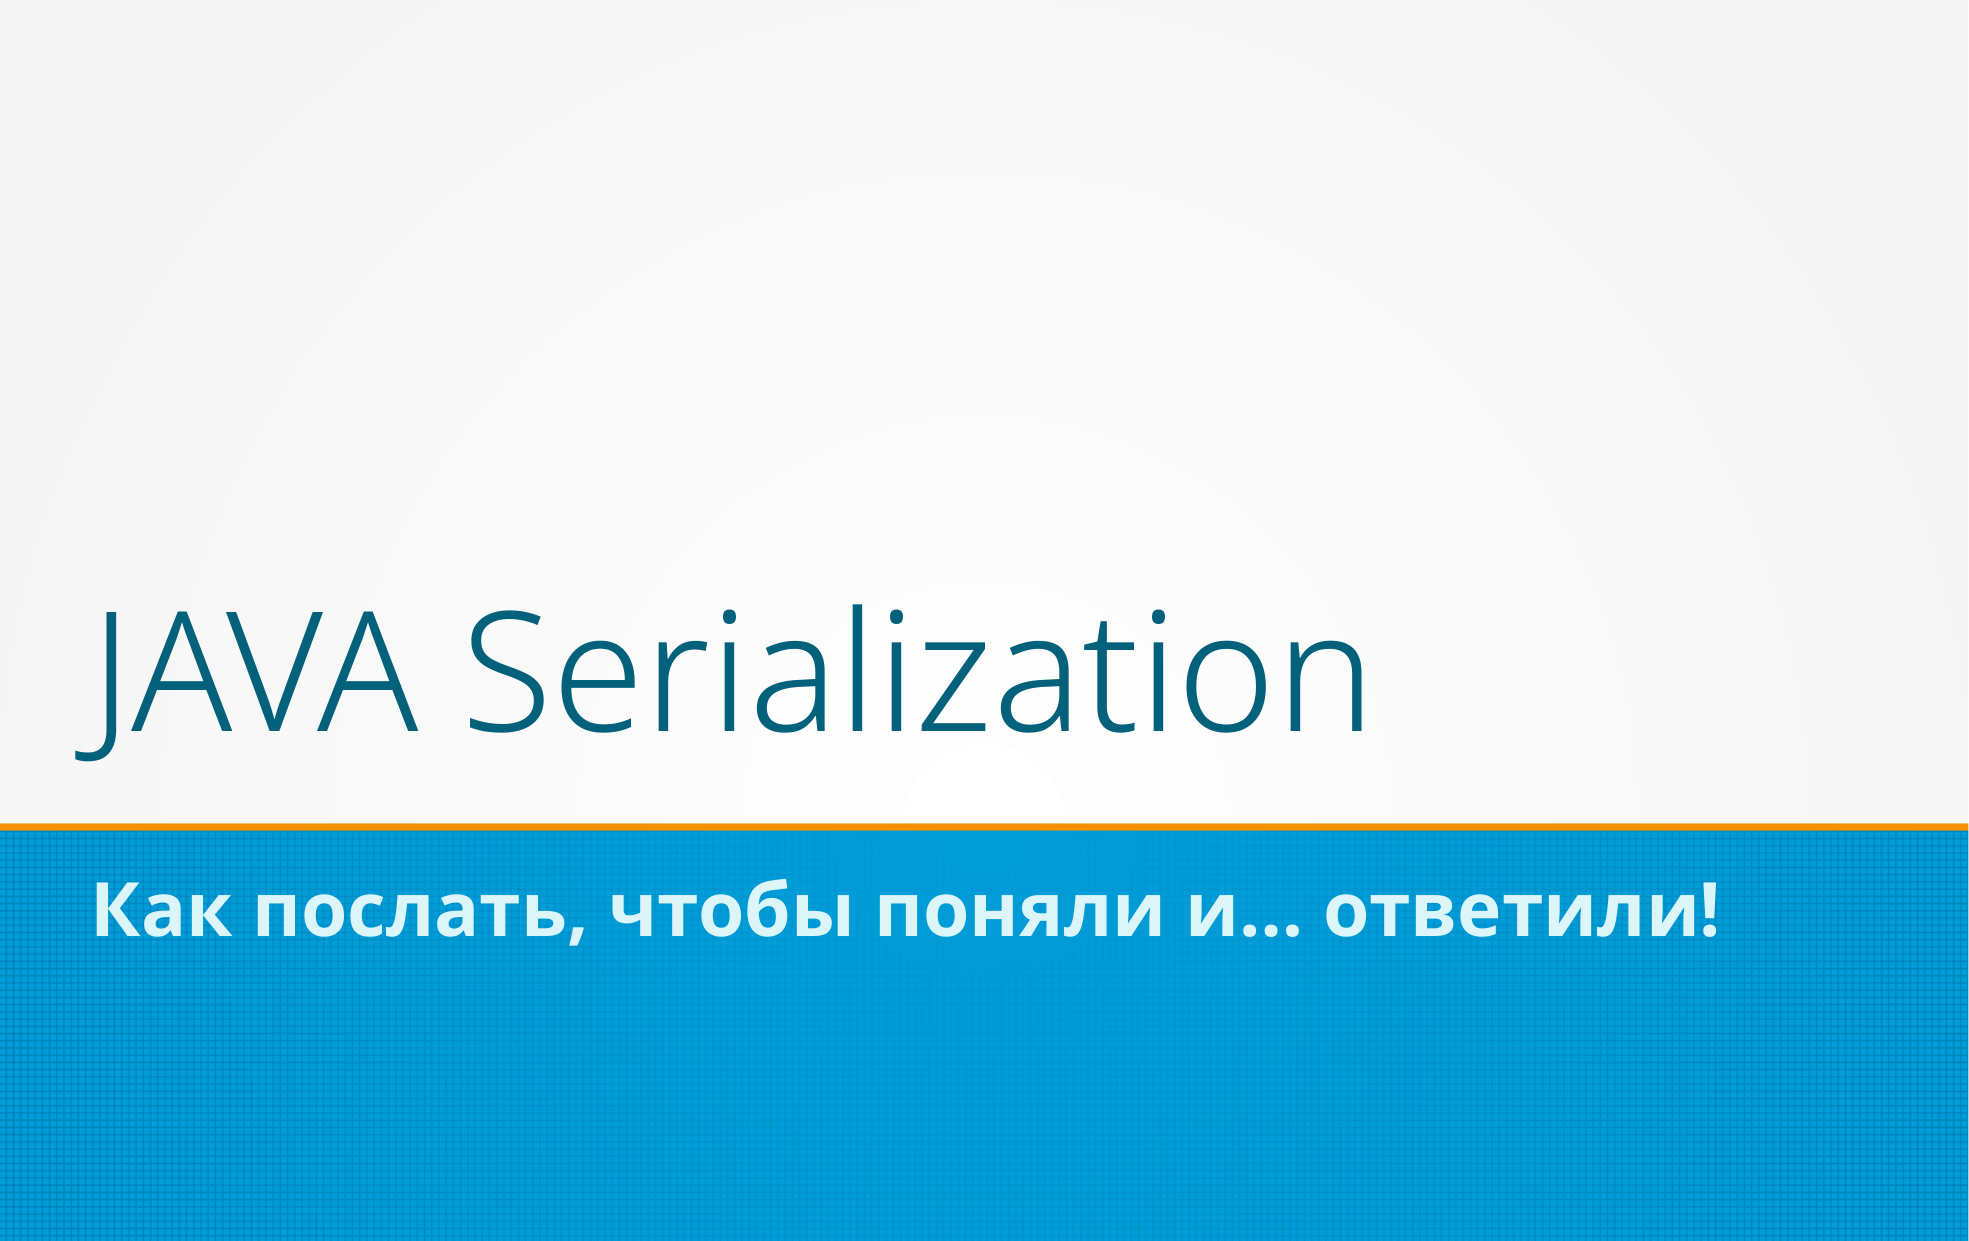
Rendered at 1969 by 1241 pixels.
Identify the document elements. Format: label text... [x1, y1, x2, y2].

title JAVA Serialization [90, 49, 1862, 781]
picture [0, 0, 1969, 830]
subtitle Как послать, чтобы поняли и… ответили! [90, 855, 1861, 1111]
